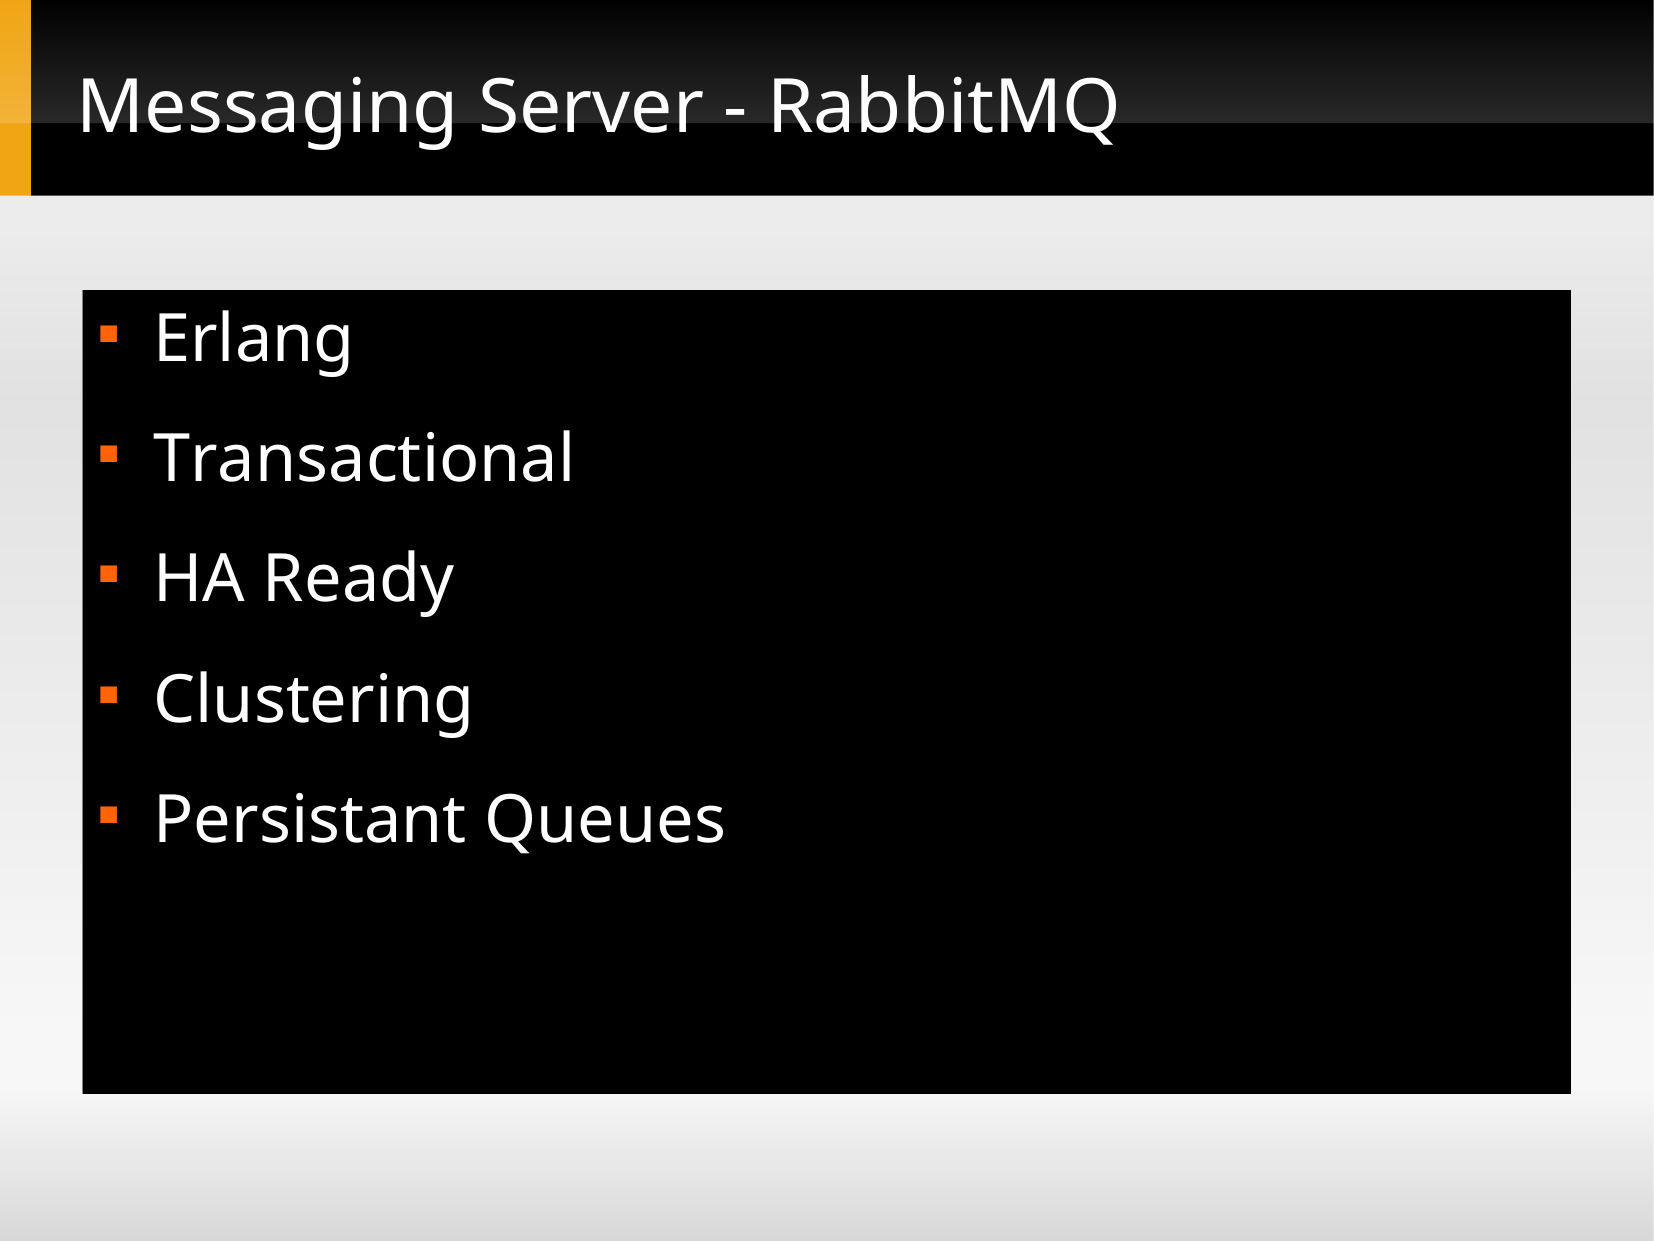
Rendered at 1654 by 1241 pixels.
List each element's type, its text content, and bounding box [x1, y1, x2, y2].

picture [0, 0, 1654, 1241]
list Erlang Transactional HA Ready Clustering Persistant Queues [82, 290, 1571, 1094]
title Messaging Server - RabbitMQ [76, 7, 1565, 200]
